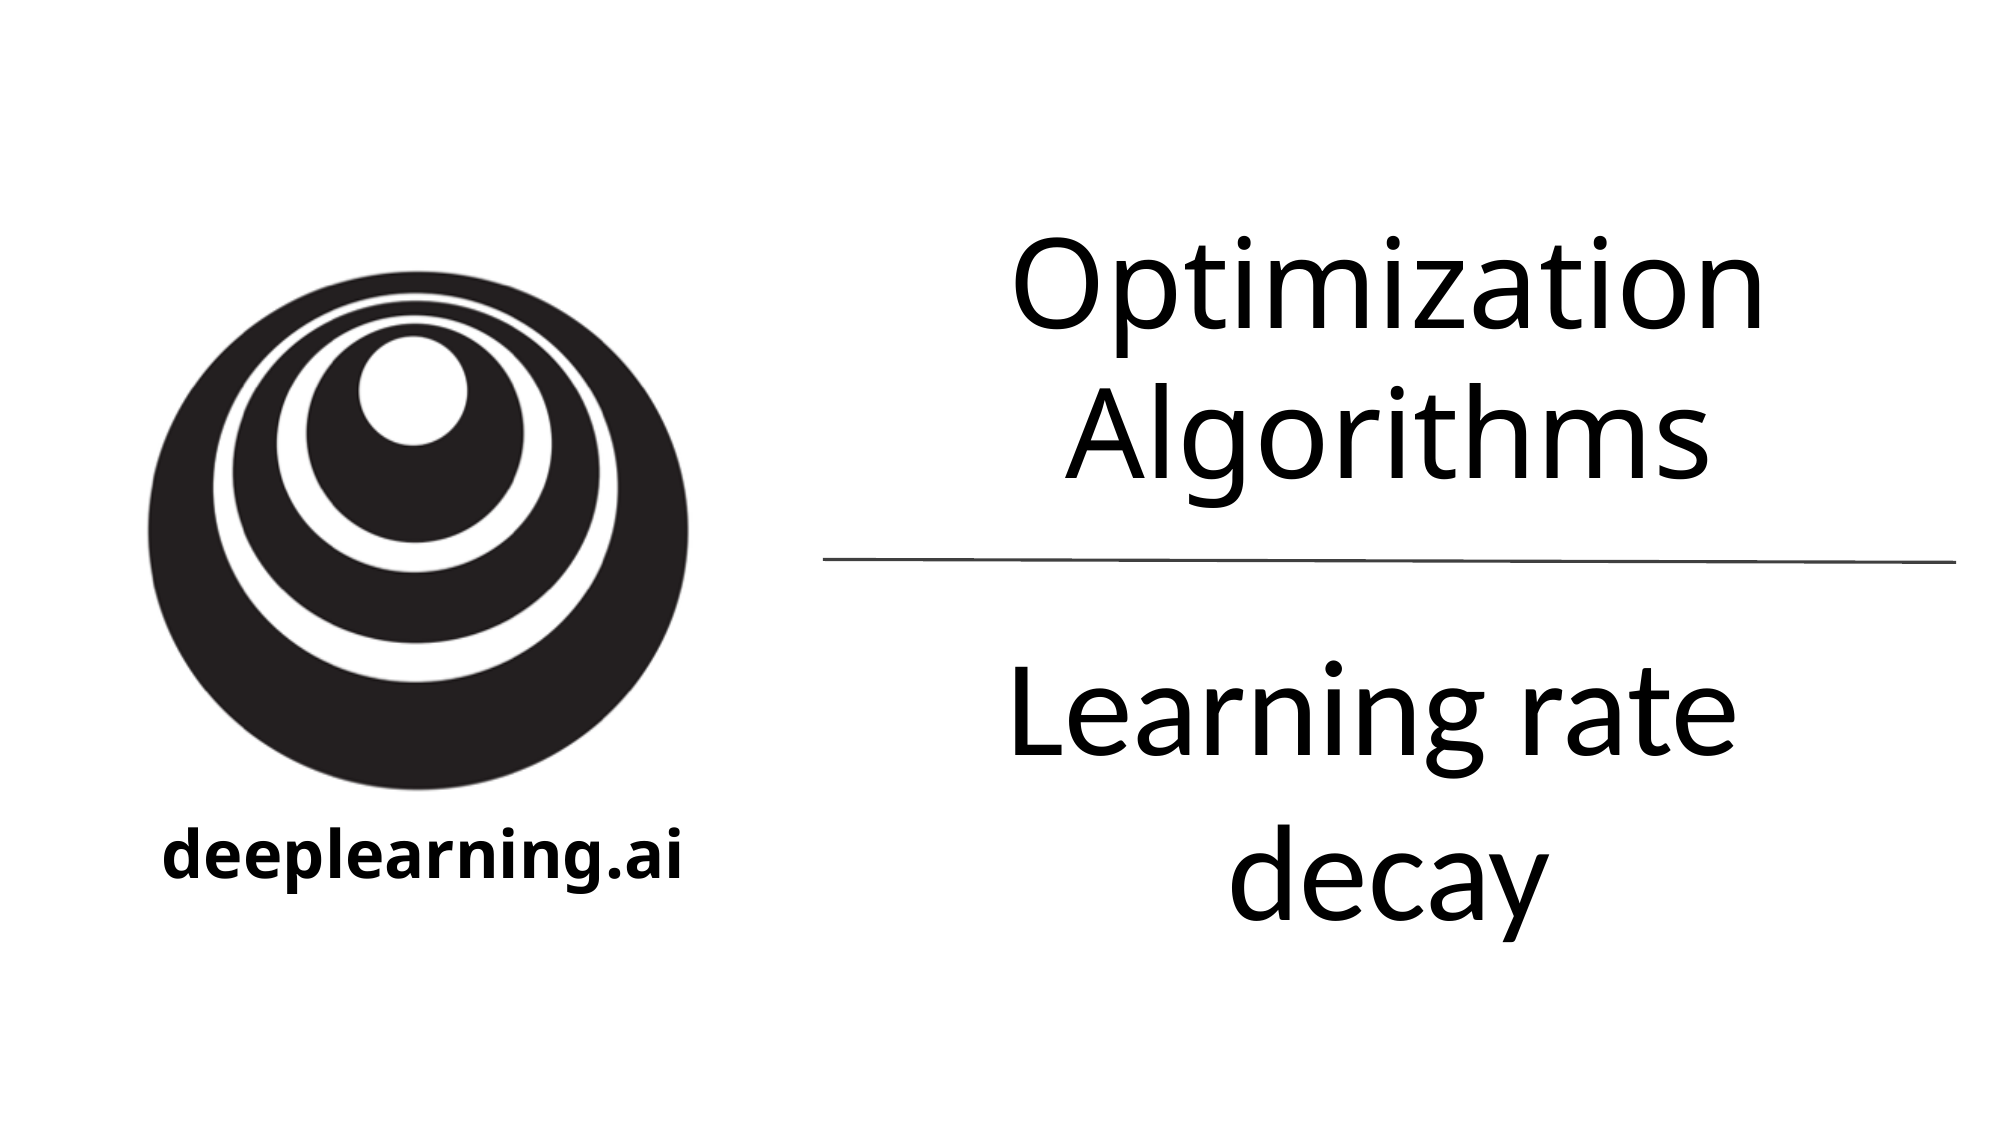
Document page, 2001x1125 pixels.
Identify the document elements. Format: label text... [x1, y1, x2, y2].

title Optimization Algorithms [929, 194, 1850, 512]
text_box Learning rate decay [793, 610, 1986, 956]
picture [108, 234, 739, 768]
text_box deeplearning.ai [56, 768, 790, 901]
